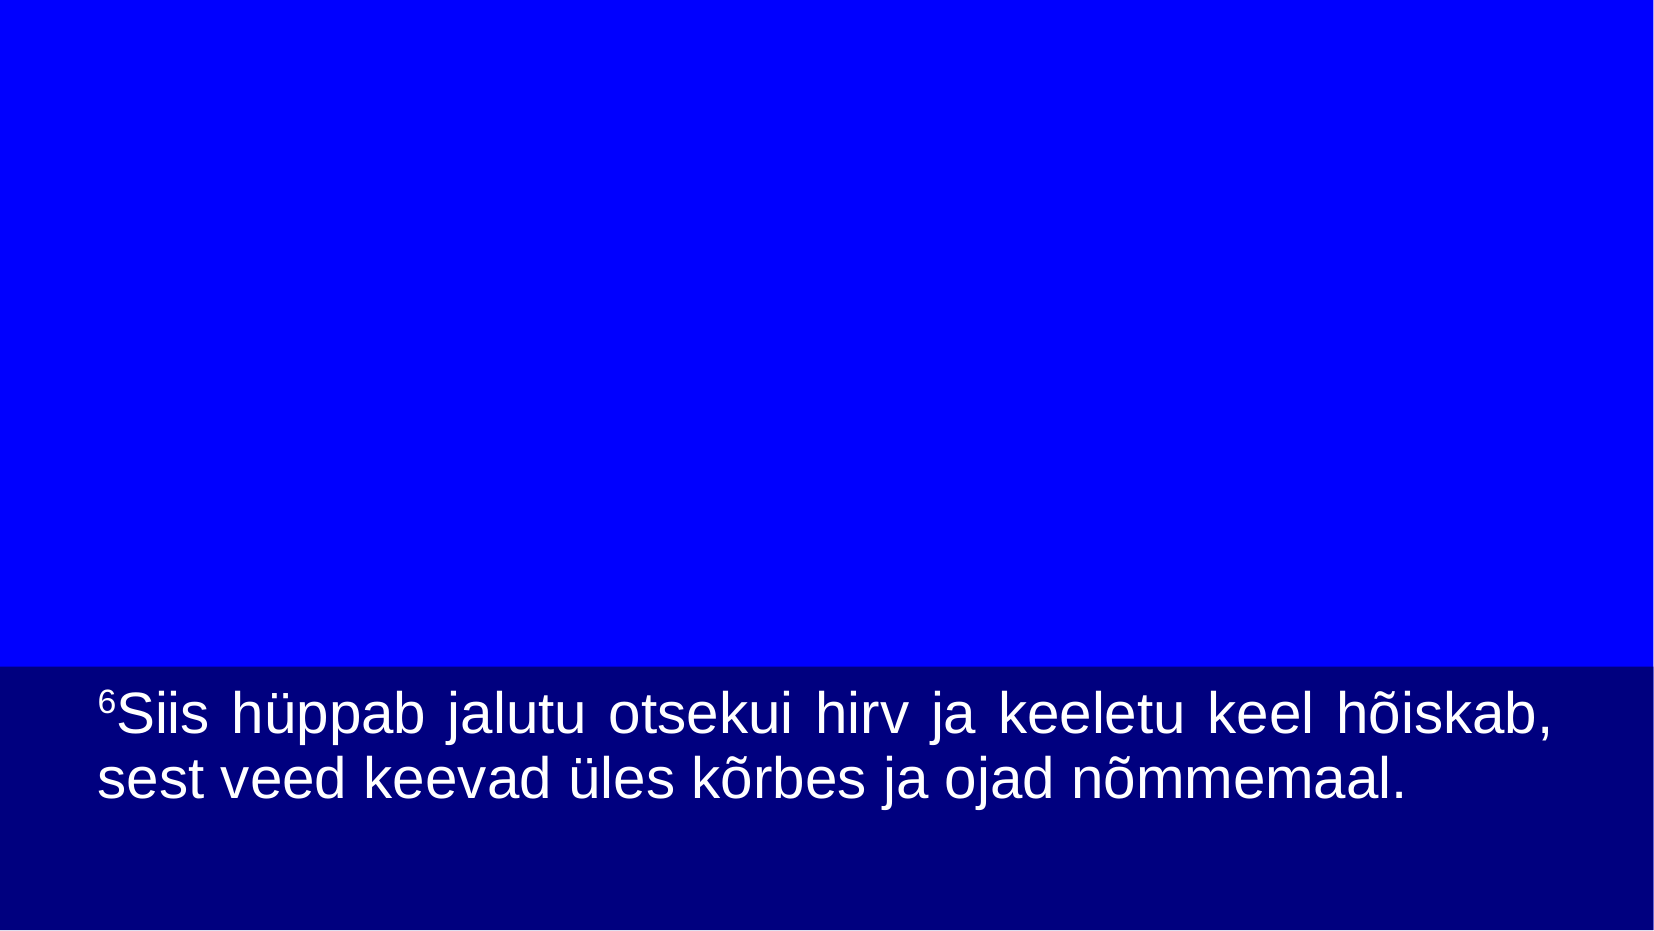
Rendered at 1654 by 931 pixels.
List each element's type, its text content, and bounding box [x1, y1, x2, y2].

text_box 6Siis hüppab jalutu otsekui hirv ja keeletu keel hõiskab, sest veed keevad üles kõrbes ja ojad nõmmemaal. [82, 608, 1571, 884]
text_box [0, 666, 1654, 931]
